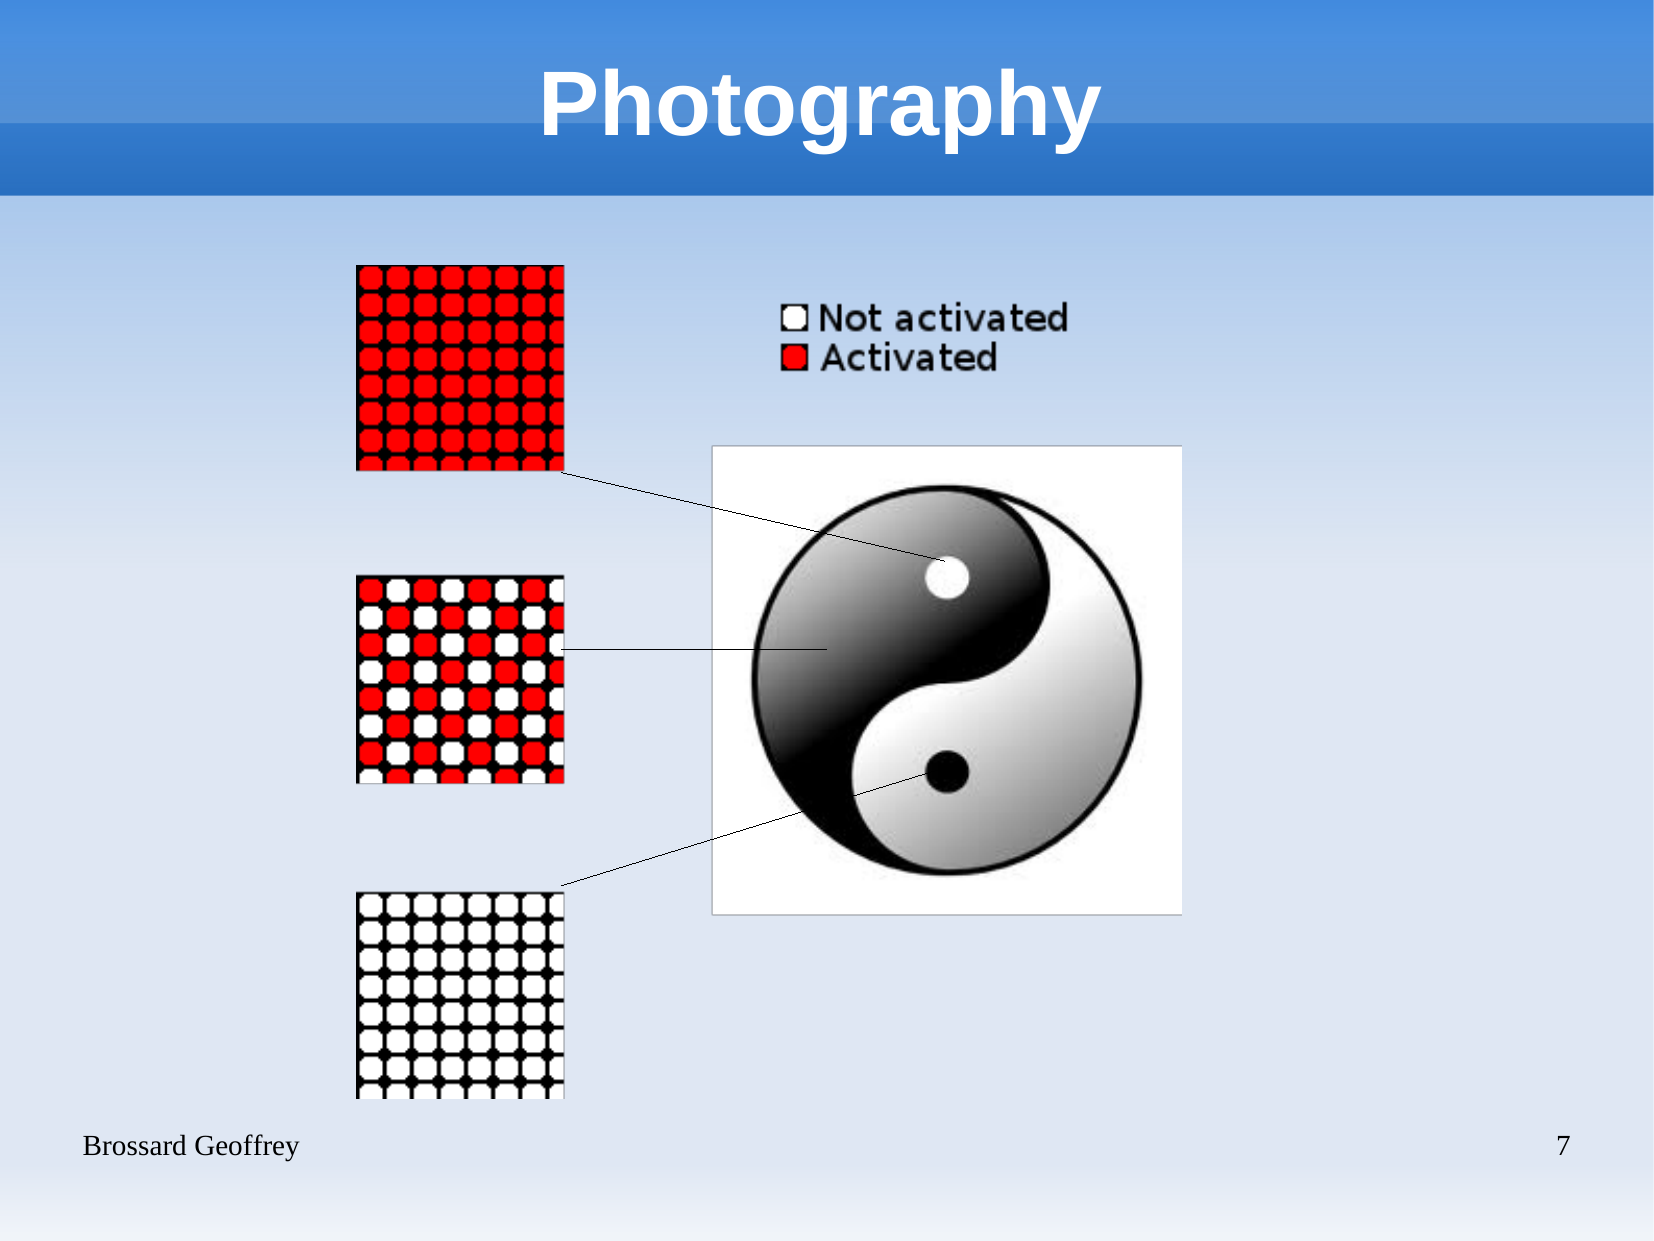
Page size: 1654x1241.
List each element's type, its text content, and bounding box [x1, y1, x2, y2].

picture [0, 0, 1654, 1241]
title Photography [76, 0, 1565, 208]
